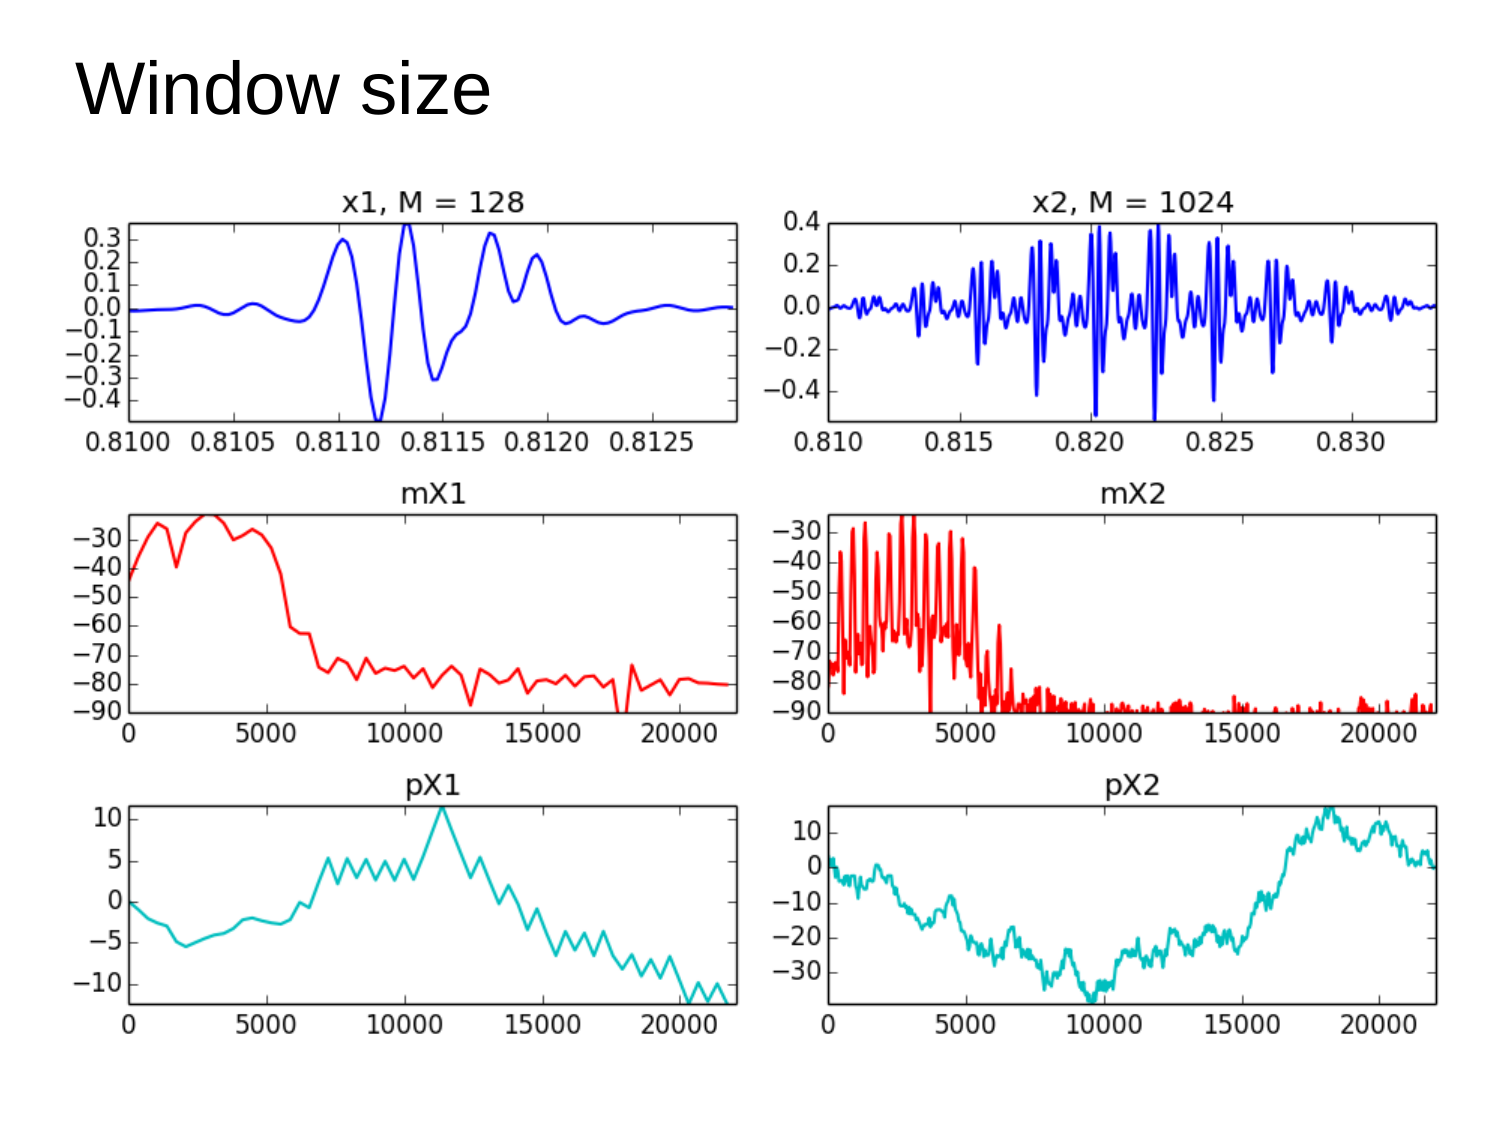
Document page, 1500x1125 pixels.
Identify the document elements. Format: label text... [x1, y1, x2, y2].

picture [37, 163, 1463, 1064]
title Window size [75, 21, 1425, 157]
